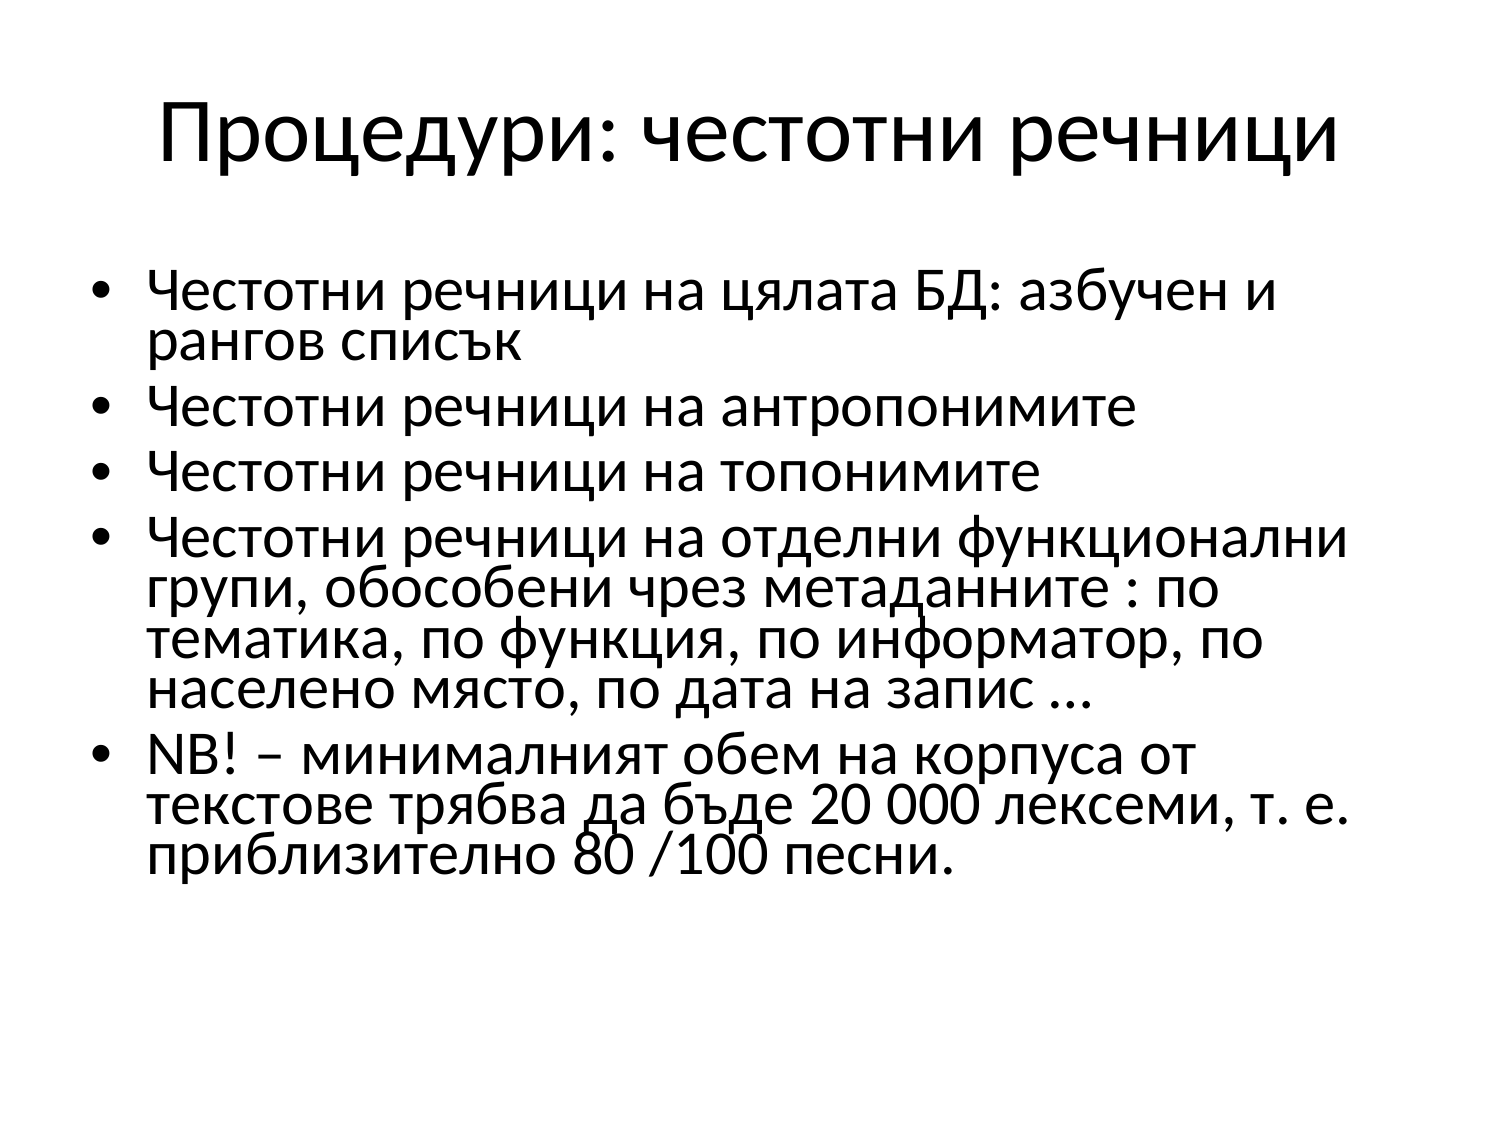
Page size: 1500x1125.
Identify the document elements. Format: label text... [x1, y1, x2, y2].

title Процедури: честотни речници [75, 45, 1426, 233]
list Честотни речници на цялата БД: азбучен и рангов списък Честотни речници на антропонимите Честотни речници на топонимите Честотни речници на отделни функционални групи, обособени чрез метаданните : по тематика, по функция, по информатор, по населено място, по дата на запис … NB! – минималният обем на корпуса от текстове трябва да бъде 20 000 лексеми, т. е. приблизително 80 /100 песни. [75, 262, 1426, 1125]
